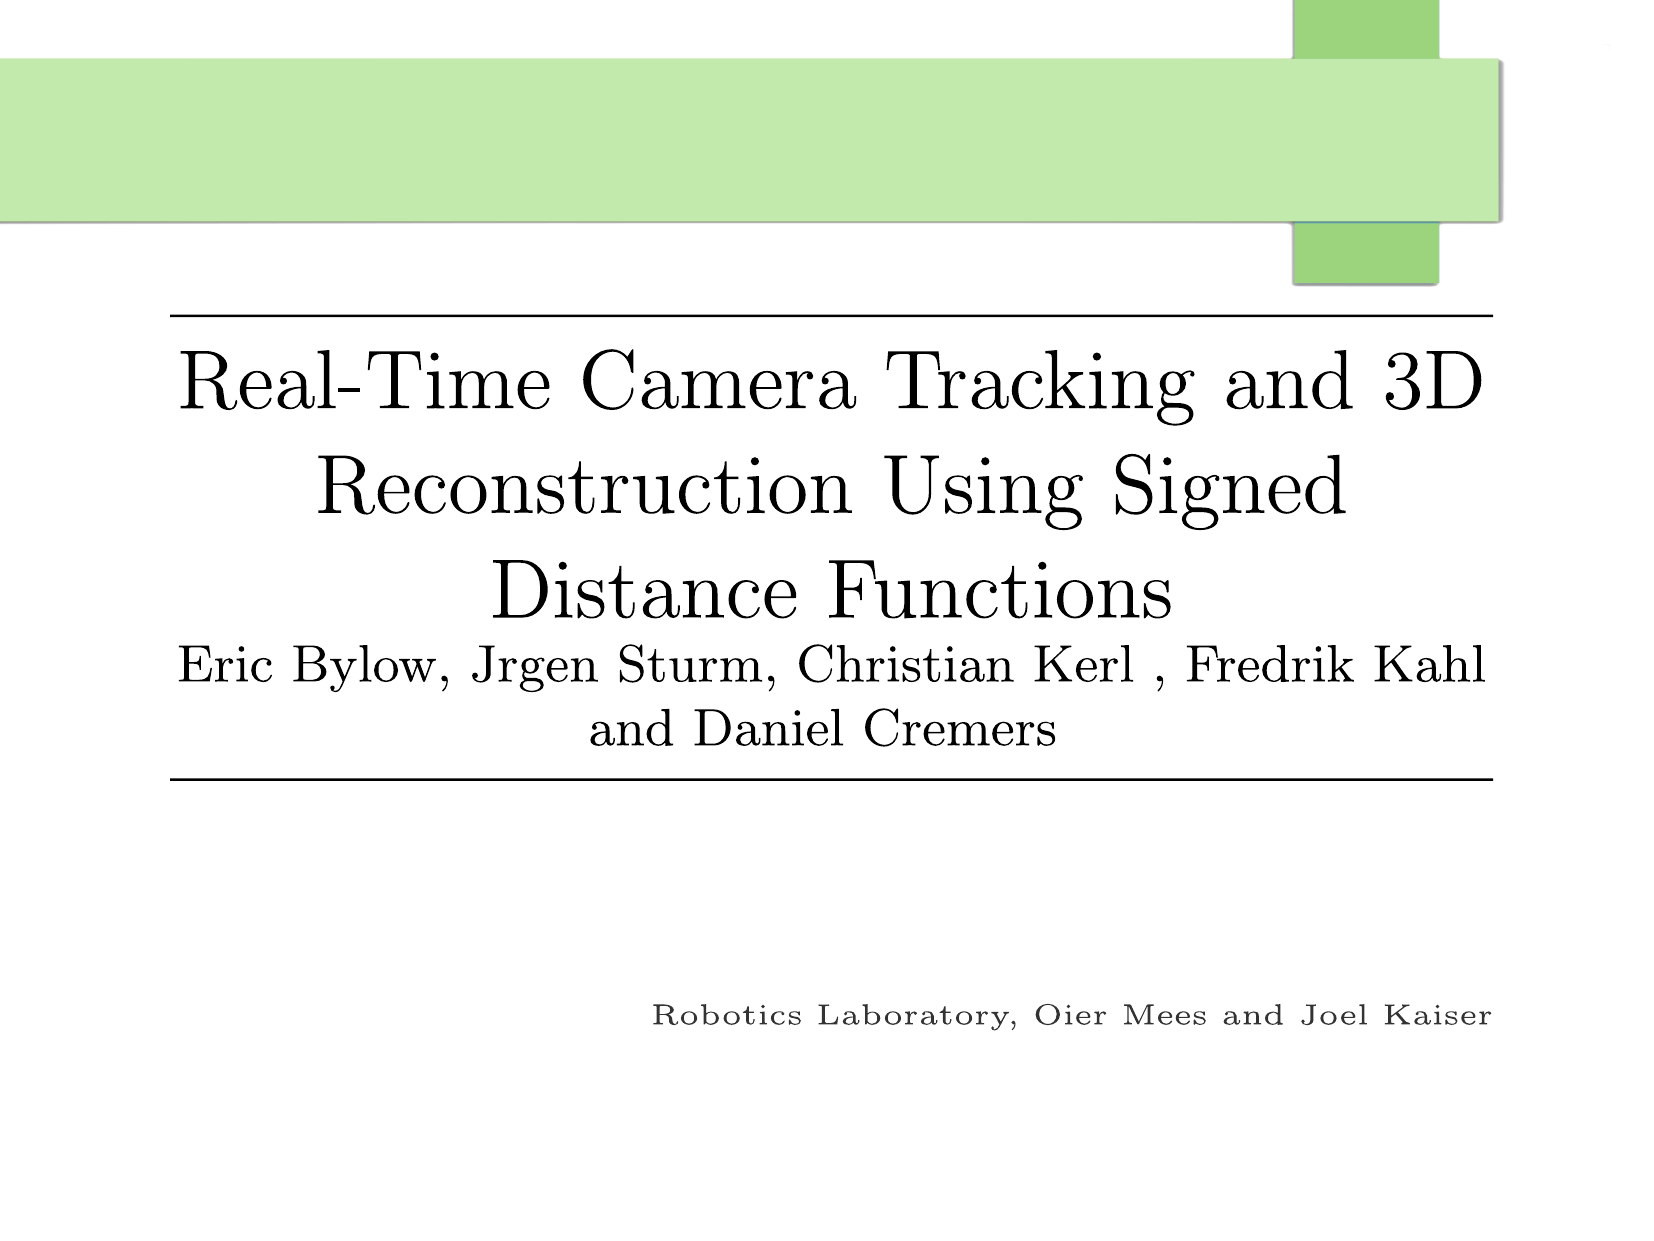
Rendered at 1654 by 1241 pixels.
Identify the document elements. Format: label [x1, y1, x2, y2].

text_box [170, 314, 1494, 1031]
picture [0, 0, 1654, 1241]
